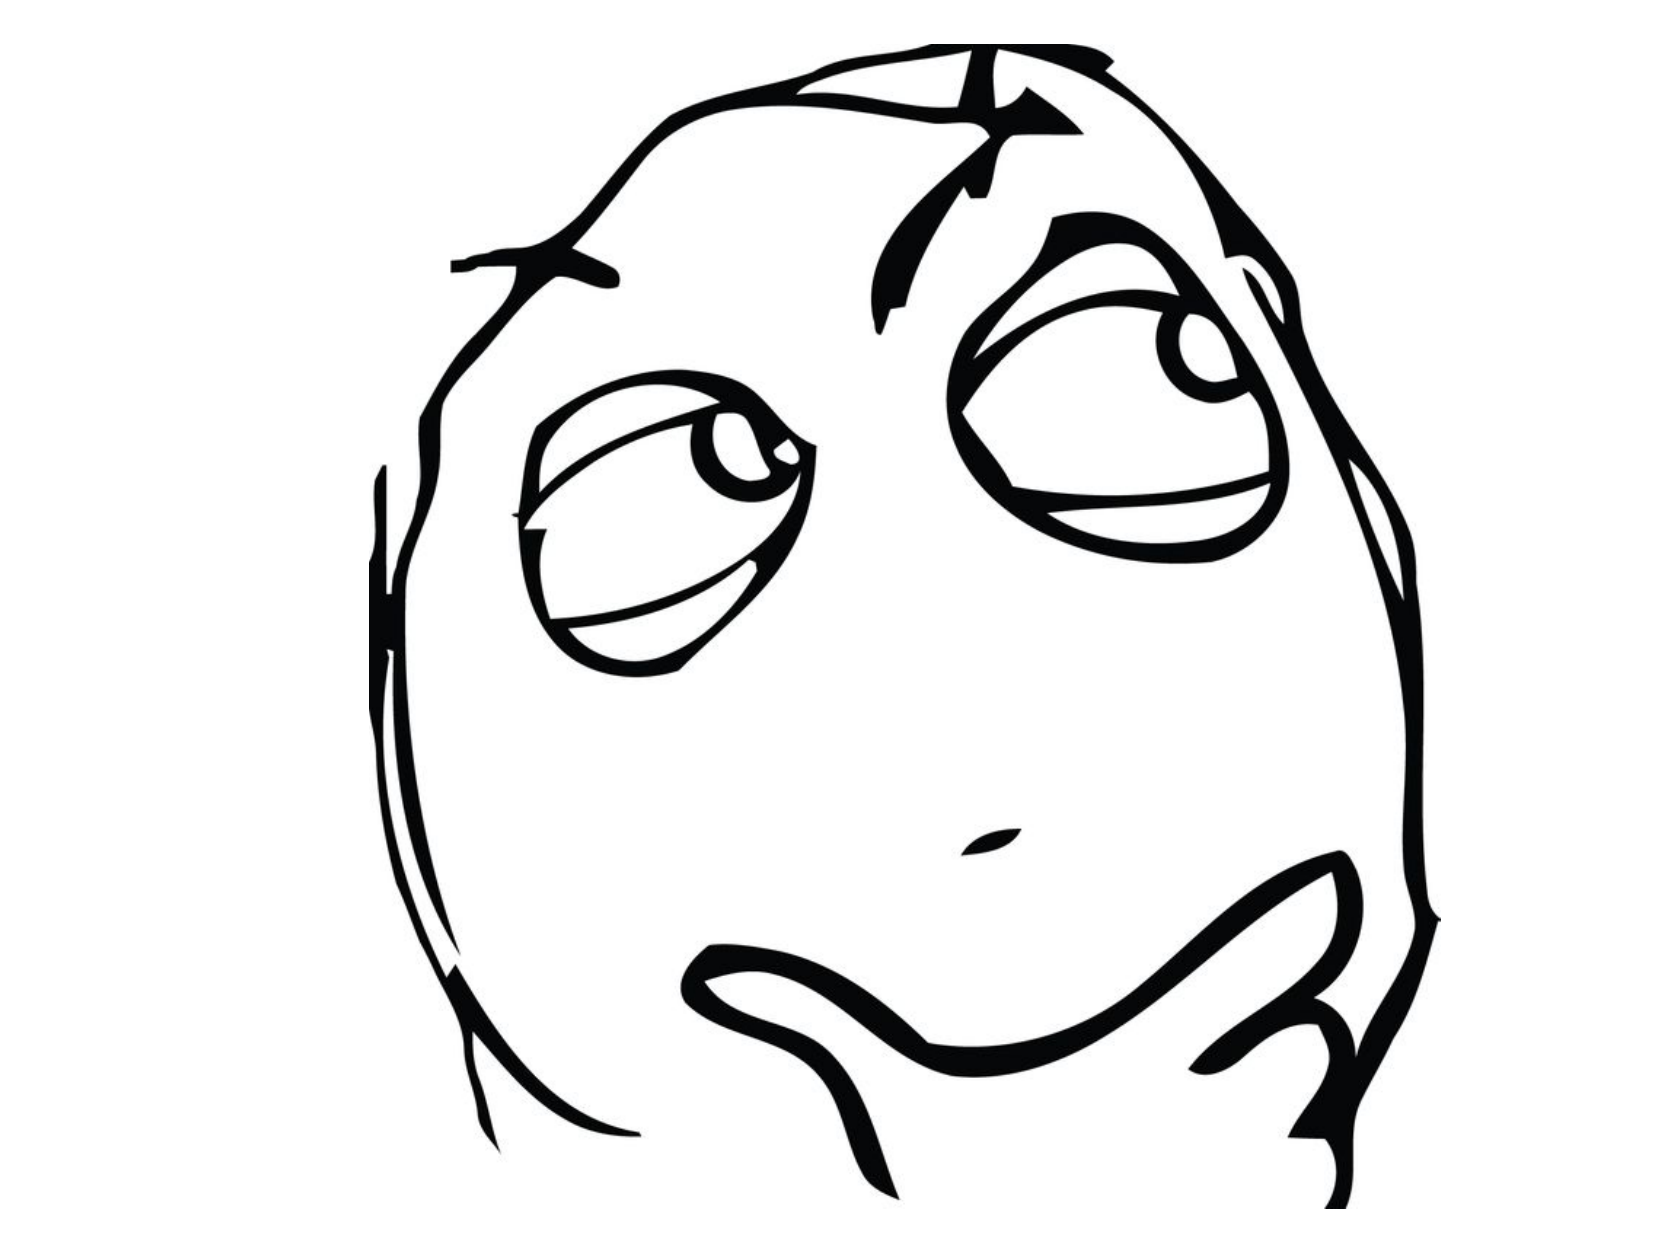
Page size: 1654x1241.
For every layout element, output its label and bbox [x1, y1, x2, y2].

picture [369, 44, 1441, 1209]
